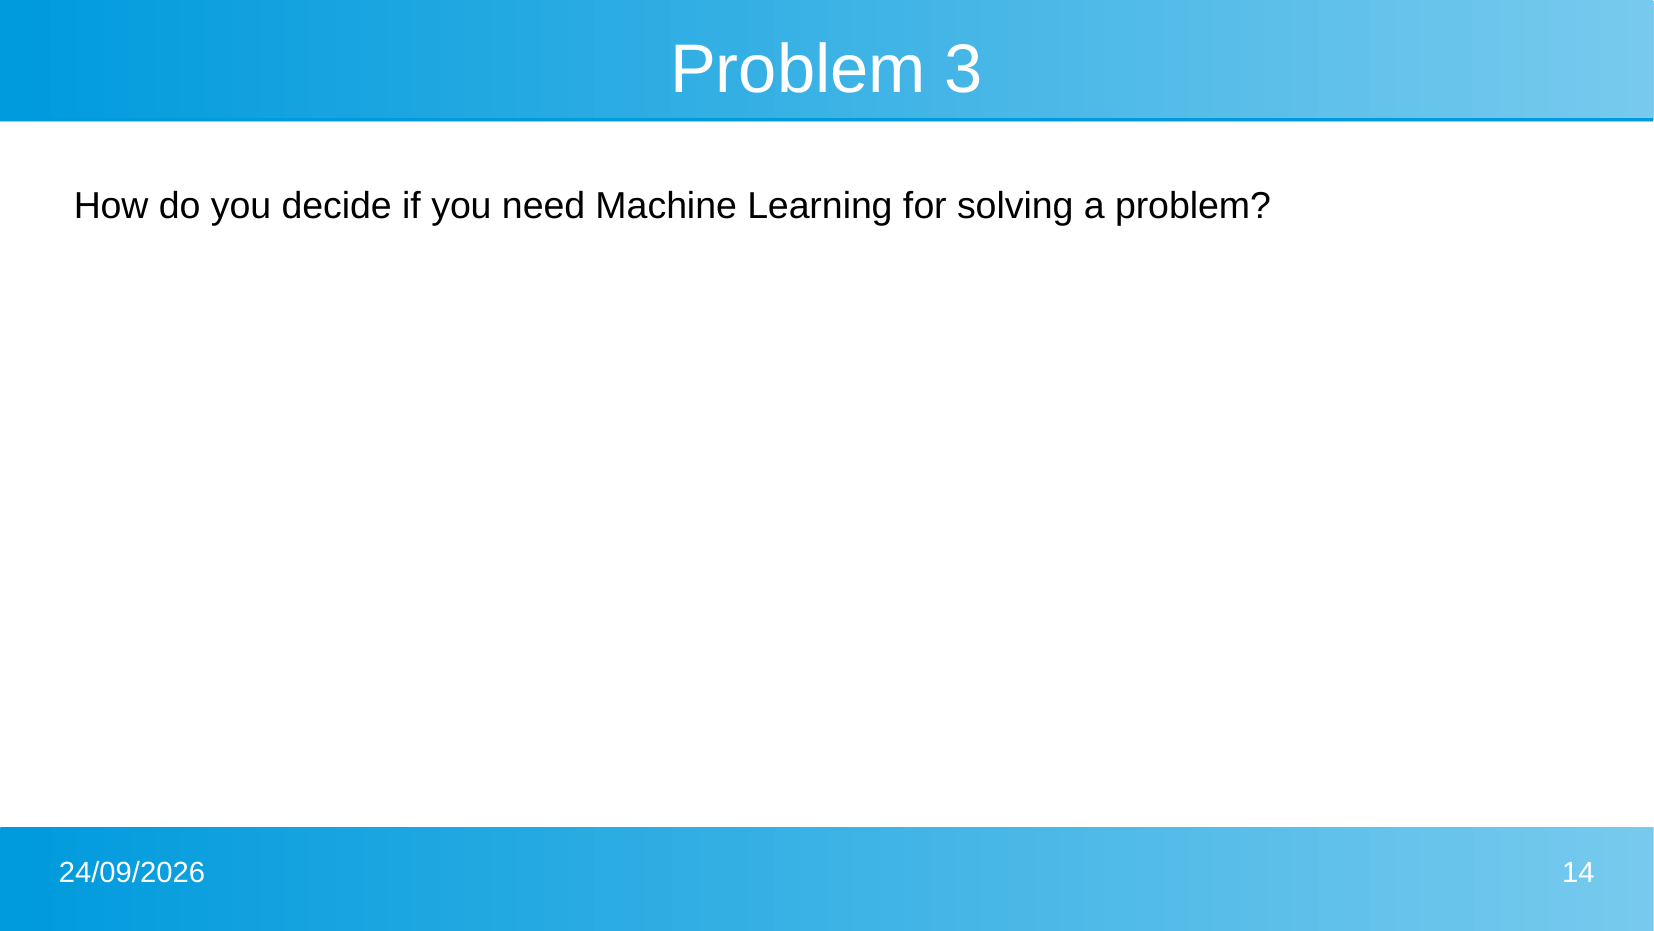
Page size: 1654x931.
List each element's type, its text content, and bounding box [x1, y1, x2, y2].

title Problem 3 [59, 29, 1595, 108]
text_box How do you decide if you need Machine Learning for solving a problem? [59, 177, 1595, 234]
